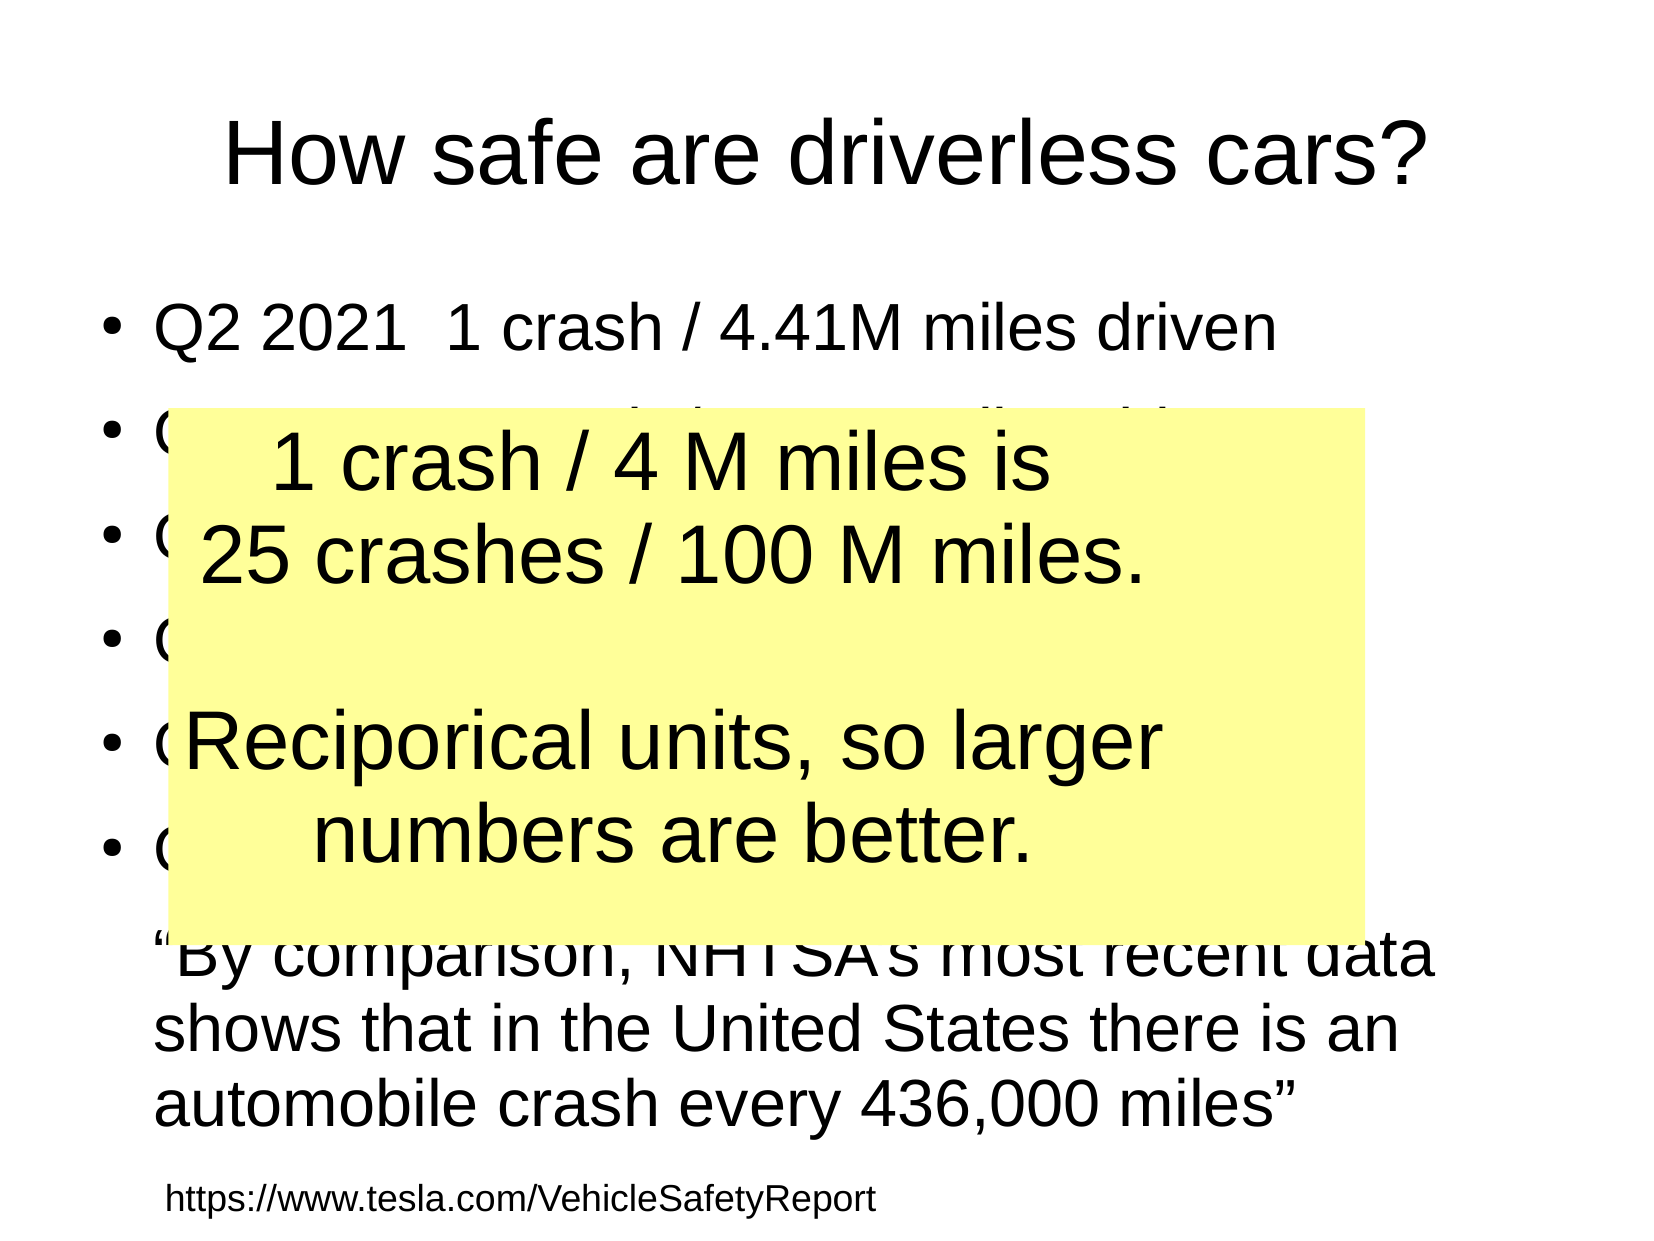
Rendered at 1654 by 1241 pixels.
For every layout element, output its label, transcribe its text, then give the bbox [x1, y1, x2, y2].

list Q2 2021 1 crash / 4.41M miles driven Q1 2021 1 crash / 4.19M miles driven Q4 2021 1 crash / 3.45M miles driven Q3 2020 1 crash / 4.59M miles driven Q2 2020 1 crash / 4.53M miles driven Q1 2020 1 crash / 4.68M miles driven “By comparison, NHTSA’s most recent data shows that in the United States there is an automobile crash every 436,000 miles” [82, 290, 1571, 1241]
title How safe are driverless cars? [82, 49, 1571, 257]
text_box 1 crash / 4 M miles is 25 crashes / 100 M miles. Reciporical units, so larger numbers are better. [168, 408, 1366, 946]
text_box https://www.tesla.com/VehicleSafetyReport [150, 1170, 897, 1227]
